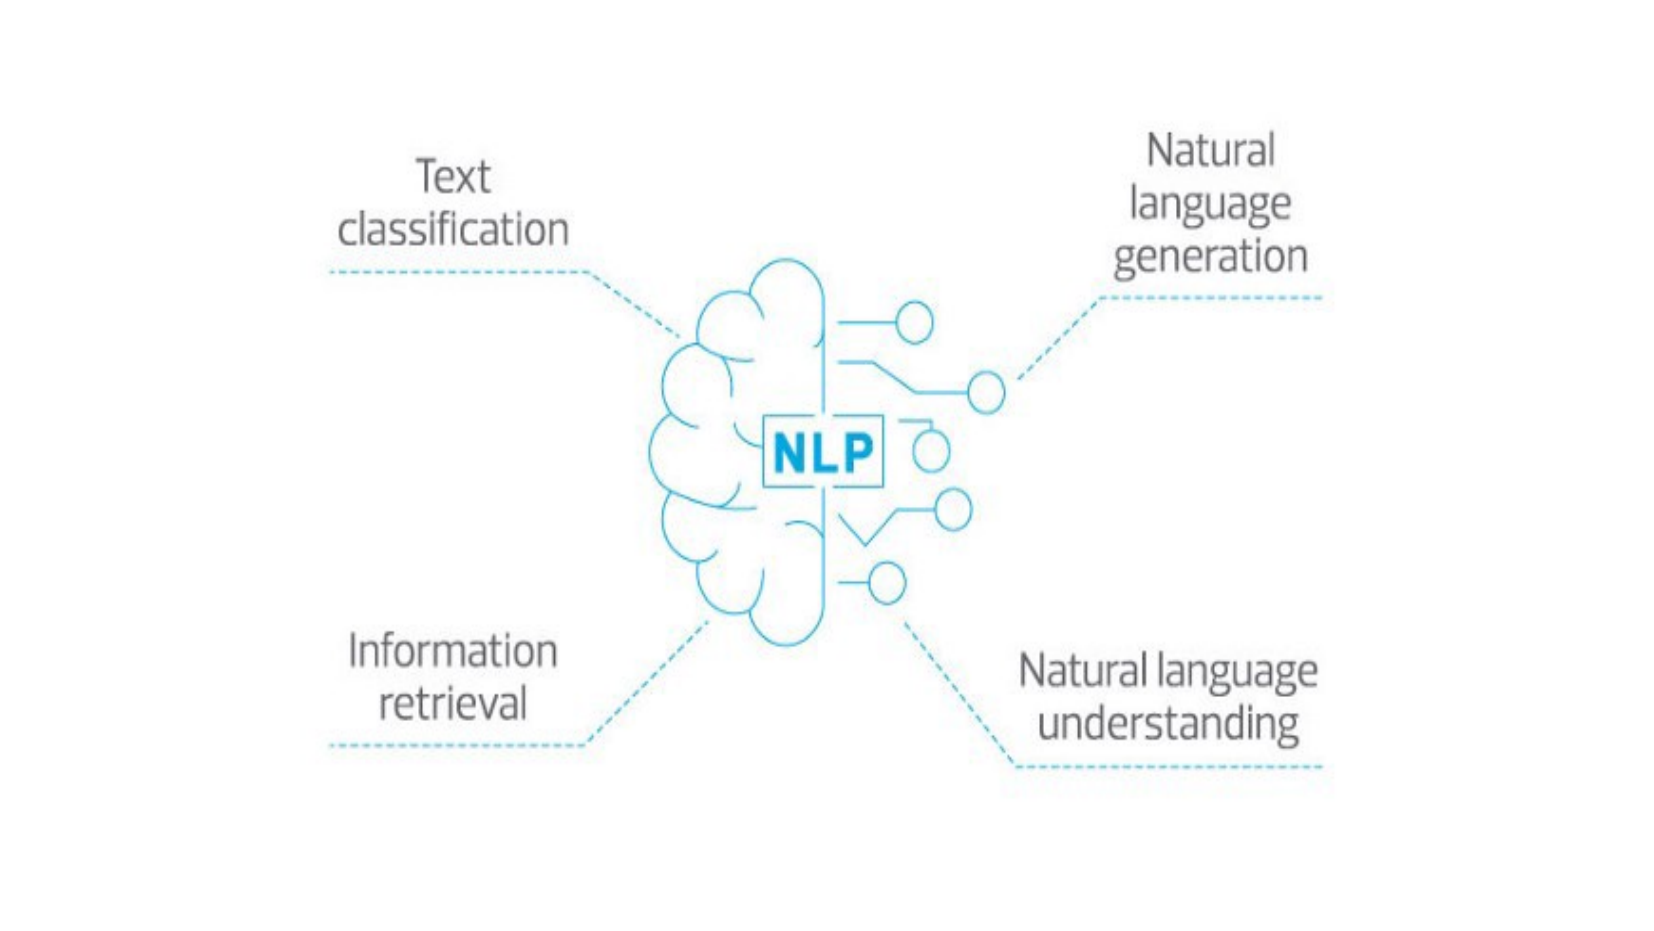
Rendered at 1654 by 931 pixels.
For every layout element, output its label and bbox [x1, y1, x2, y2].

picture [271, 70, 1382, 851]
